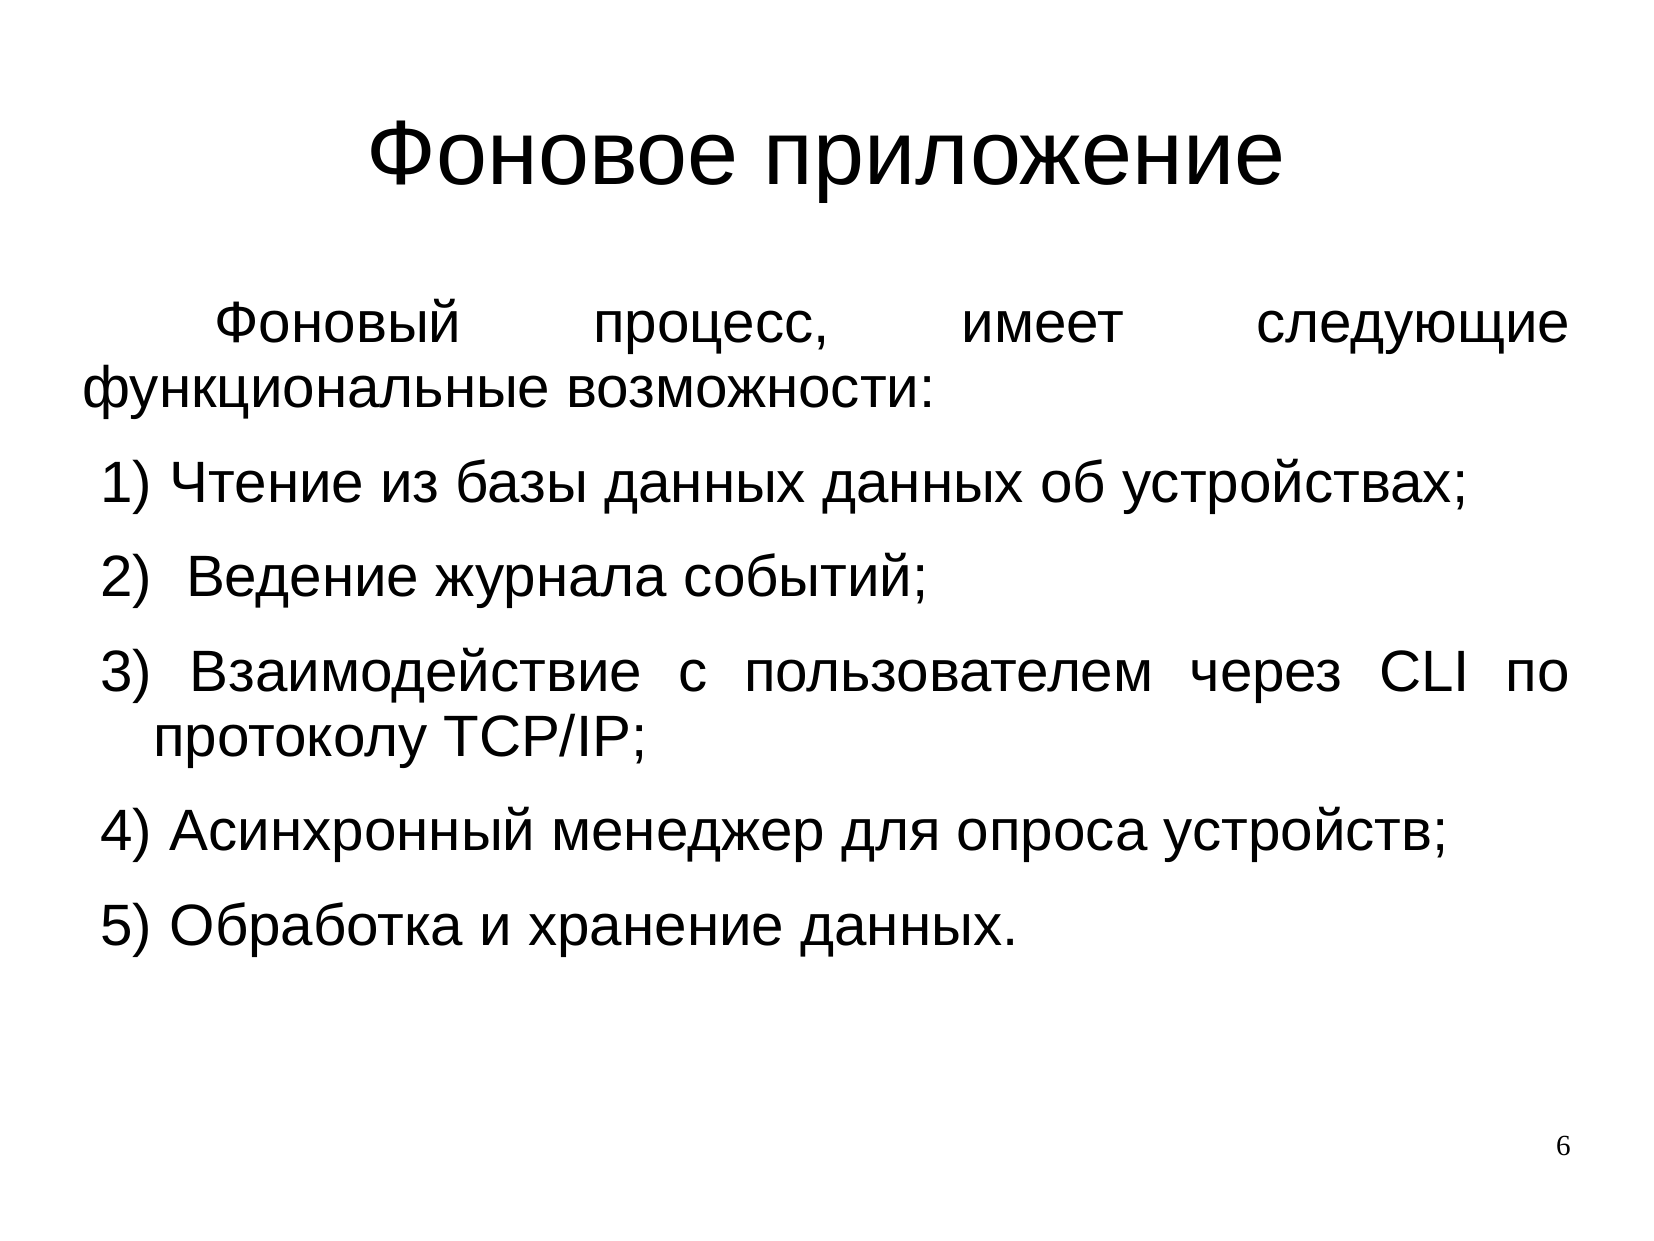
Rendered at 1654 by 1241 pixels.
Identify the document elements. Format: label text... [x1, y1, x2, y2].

title Фоновое приложение [82, 49, 1571, 257]
list Фоновый процесс, имеет следующие функциональные возможности: Чтение из базы данных данных об устройствах; Ведение журнала событий; Взаимодействие с пользователем через CLI по протоколу TCP/IP; Асинхронный менеджер для опроса устройств; Обработка и хранение данных. [82, 290, 1571, 1010]
